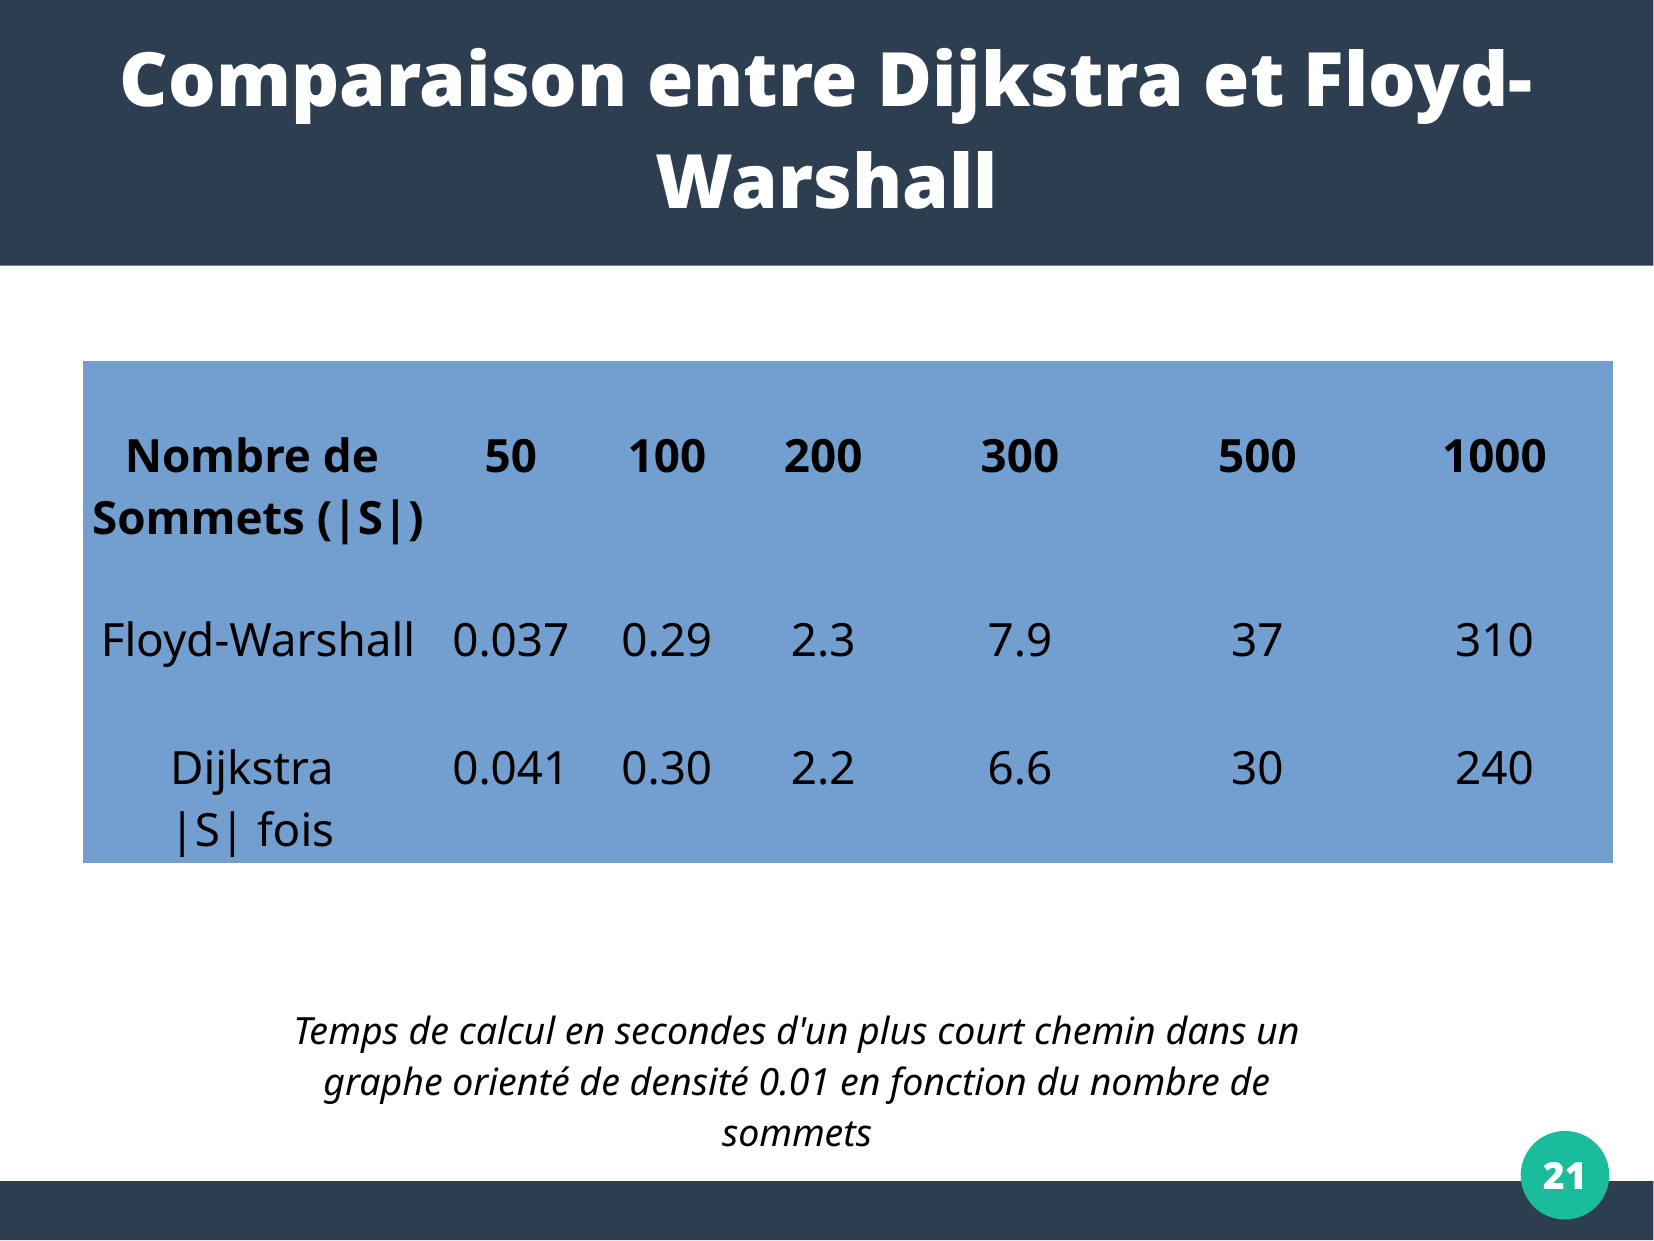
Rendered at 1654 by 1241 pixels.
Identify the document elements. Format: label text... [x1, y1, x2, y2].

table_header 1000 [1376, 361, 1613, 607]
table_cell Floyd-Warshall [83, 607, 433, 735]
table_cell 310 [1376, 607, 1613, 735]
table_cell 37 [1139, 607, 1376, 735]
table_cell 30 [1139, 735, 1376, 863]
table_cell Dijkstra |S| fois [83, 735, 433, 863]
table_cell 240 [1376, 735, 1613, 863]
table_cell 2.2 [745, 735, 901, 863]
table_header 100 [589, 361, 745, 607]
table_header 200 [745, 361, 901, 607]
table_cell 6.6 [901, 735, 1139, 863]
table_cell 7.9 [901, 607, 1139, 735]
table_cell 0.30 [589, 735, 745, 863]
table_cell 0.041 [433, 735, 589, 863]
table_cell 0.29 [589, 607, 745, 735]
table_cell 0.037 [433, 607, 589, 735]
text_box Temps de calcul en secondes d'un plus court chemin dans un graphe orienté de densité 0.01 en fonction du nombre de sommets [271, 997, 1323, 1146]
table_header 300 [901, 361, 1139, 607]
table_header 50 [433, 361, 589, 607]
table_header Nombre de Sommets (|S|) [83, 361, 433, 607]
table_cell 2.3 [745, 607, 901, 735]
table_header 500 [1139, 361, 1376, 607]
title Comparaison entre Dijkstra et Floyd-Warshall [59, 49, 1595, 207]
